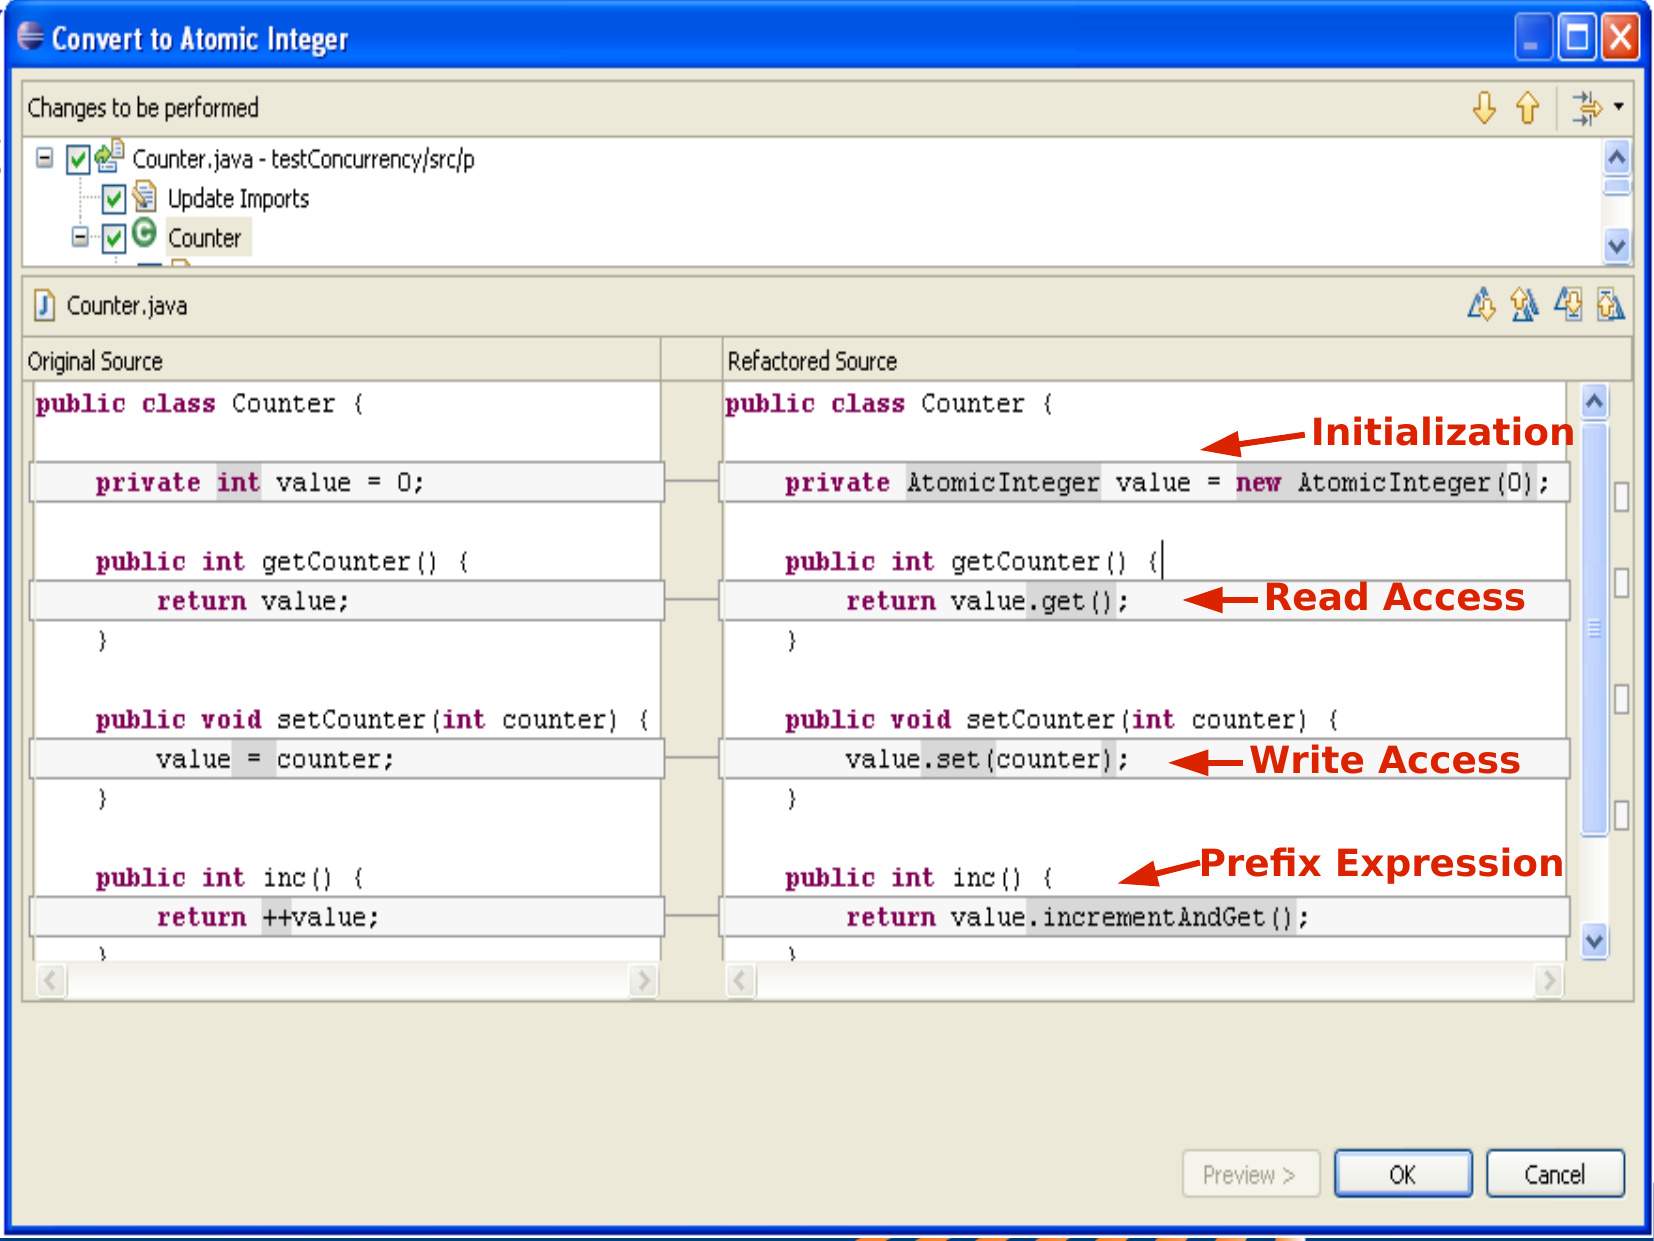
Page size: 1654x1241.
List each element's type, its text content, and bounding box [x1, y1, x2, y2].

picture [0, 0, 1654, 1241]
text_box Initialization [1296, 403, 1591, 462]
text_box Write Access [1234, 731, 1537, 790]
text_box Read Access [1248, 568, 1542, 627]
text_box Prefix Expression [1183, 834, 1582, 893]
